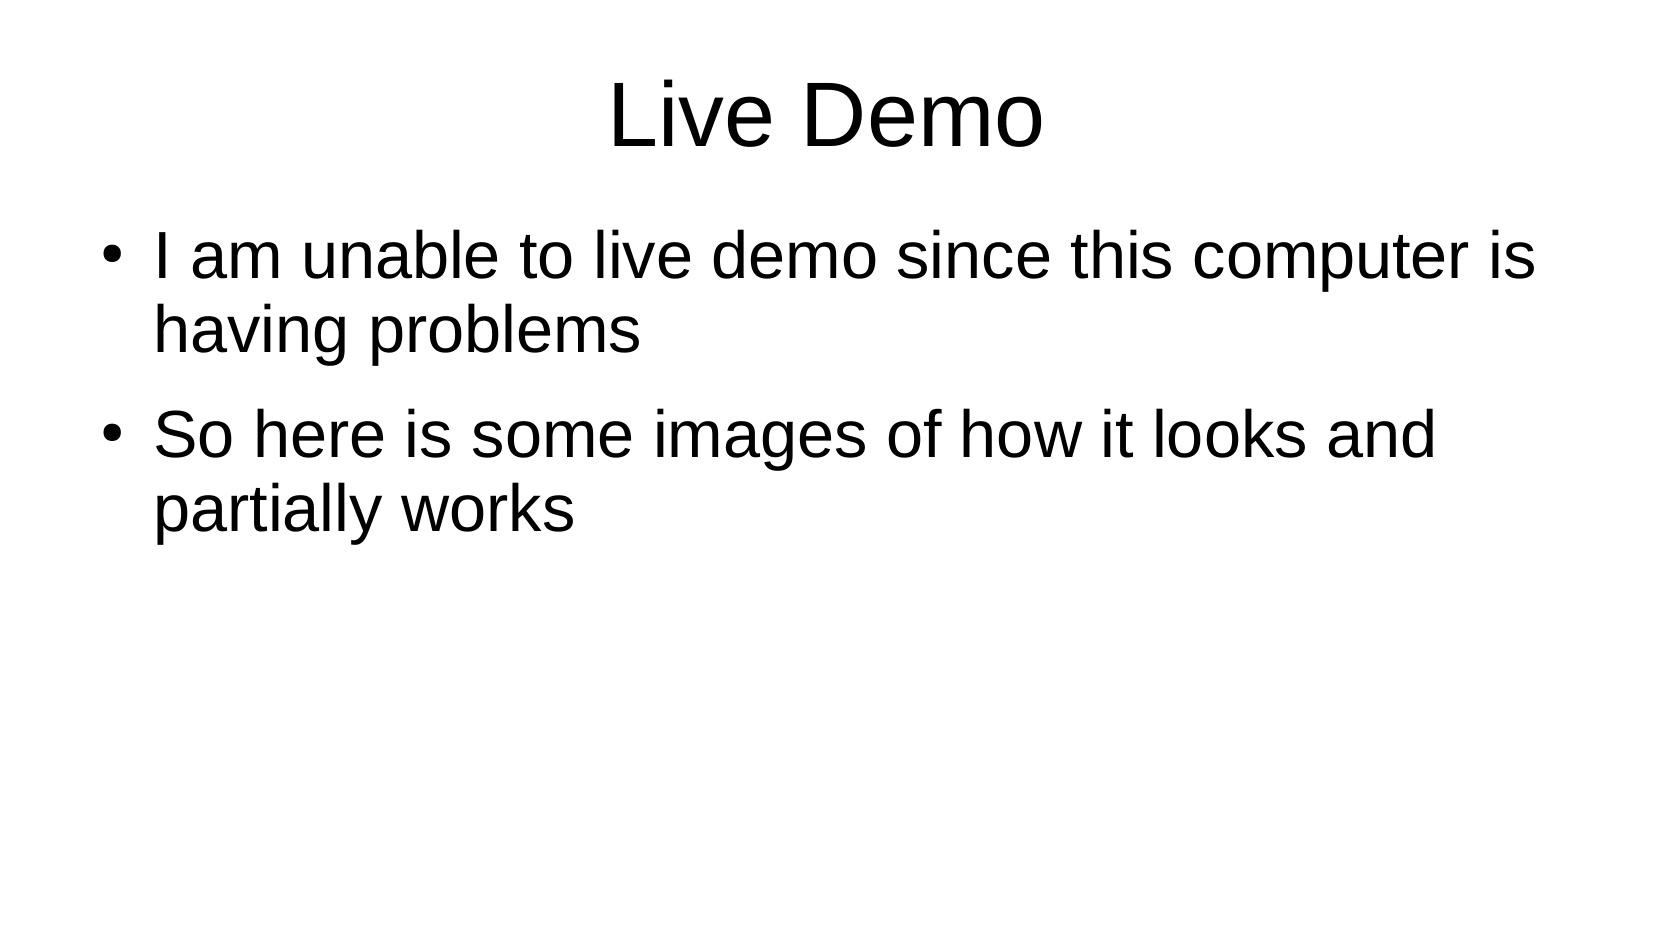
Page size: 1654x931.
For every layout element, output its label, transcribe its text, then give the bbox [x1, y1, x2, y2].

title Live Demo [82, 37, 1571, 193]
list I am unable to live demo since this computer is having problems So here is some images of how it looks and partially works [82, 217, 1571, 758]
